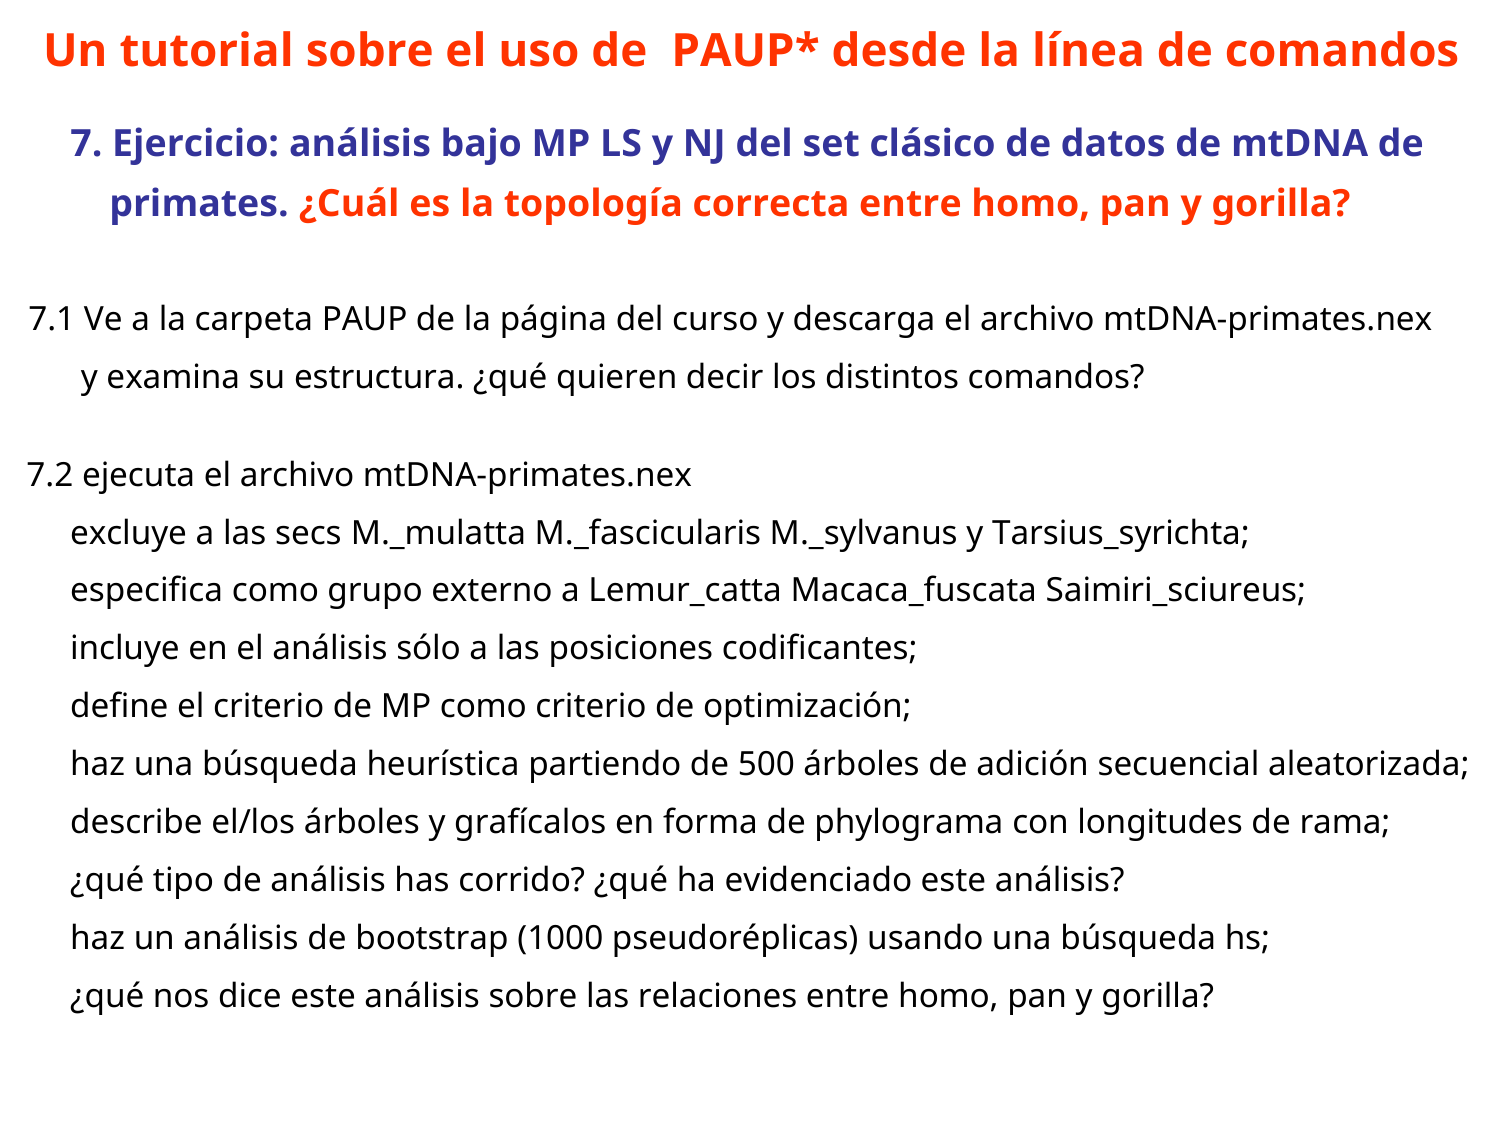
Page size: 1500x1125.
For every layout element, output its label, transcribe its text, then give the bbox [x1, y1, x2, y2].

text_box 7.1 Ve a la carpeta PAUP de la página del curso y descarga el archivo mtDNA-primates.nex y examina su estructura. ¿qué quieren decir los distintos comandos? [13, 271, 1450, 404]
text_box 7.2 ejecuta el archivo mtDNA-primates.nex excluye a las secs M._mulatta M._fascicularis M._sylvanus y Tarsius_syrichta; especifica como grupo externo a Lemur_catta Macaca_fuscata Saimiri_sciureus; incluye en el análisis sólo a las posiciones codificantes; define el criterio de MP como criterio de optimización; haz una búsqueda heurística partiendo de 500 árboles de adición secuencial aleatorizada; describe el/los árboles y grafícalos en forma de phylograma con longitudes de rama; ¿qué tipo de análisis has corrido? ¿qué ha evidenciado este análisis? haz un análisis de bootstrap (1000 pseudoréplicas) usando una búsqueda hs; ¿qué nos dice este análisis sobre las relaciones entre homo, pan y gorilla? [11, 427, 1495, 1022]
text_box Un tutorial sobre el uso de PAUP* desde la línea de comandos [28, 13, 1475, 84]
text_box 7. Ejercicio: análisis bajo MP LS y NJ del set clásico de datos de mtDNA de primates. ¿Cuál es la topología correcta entre homo, pan y gorilla? [55, 95, 1500, 233]
